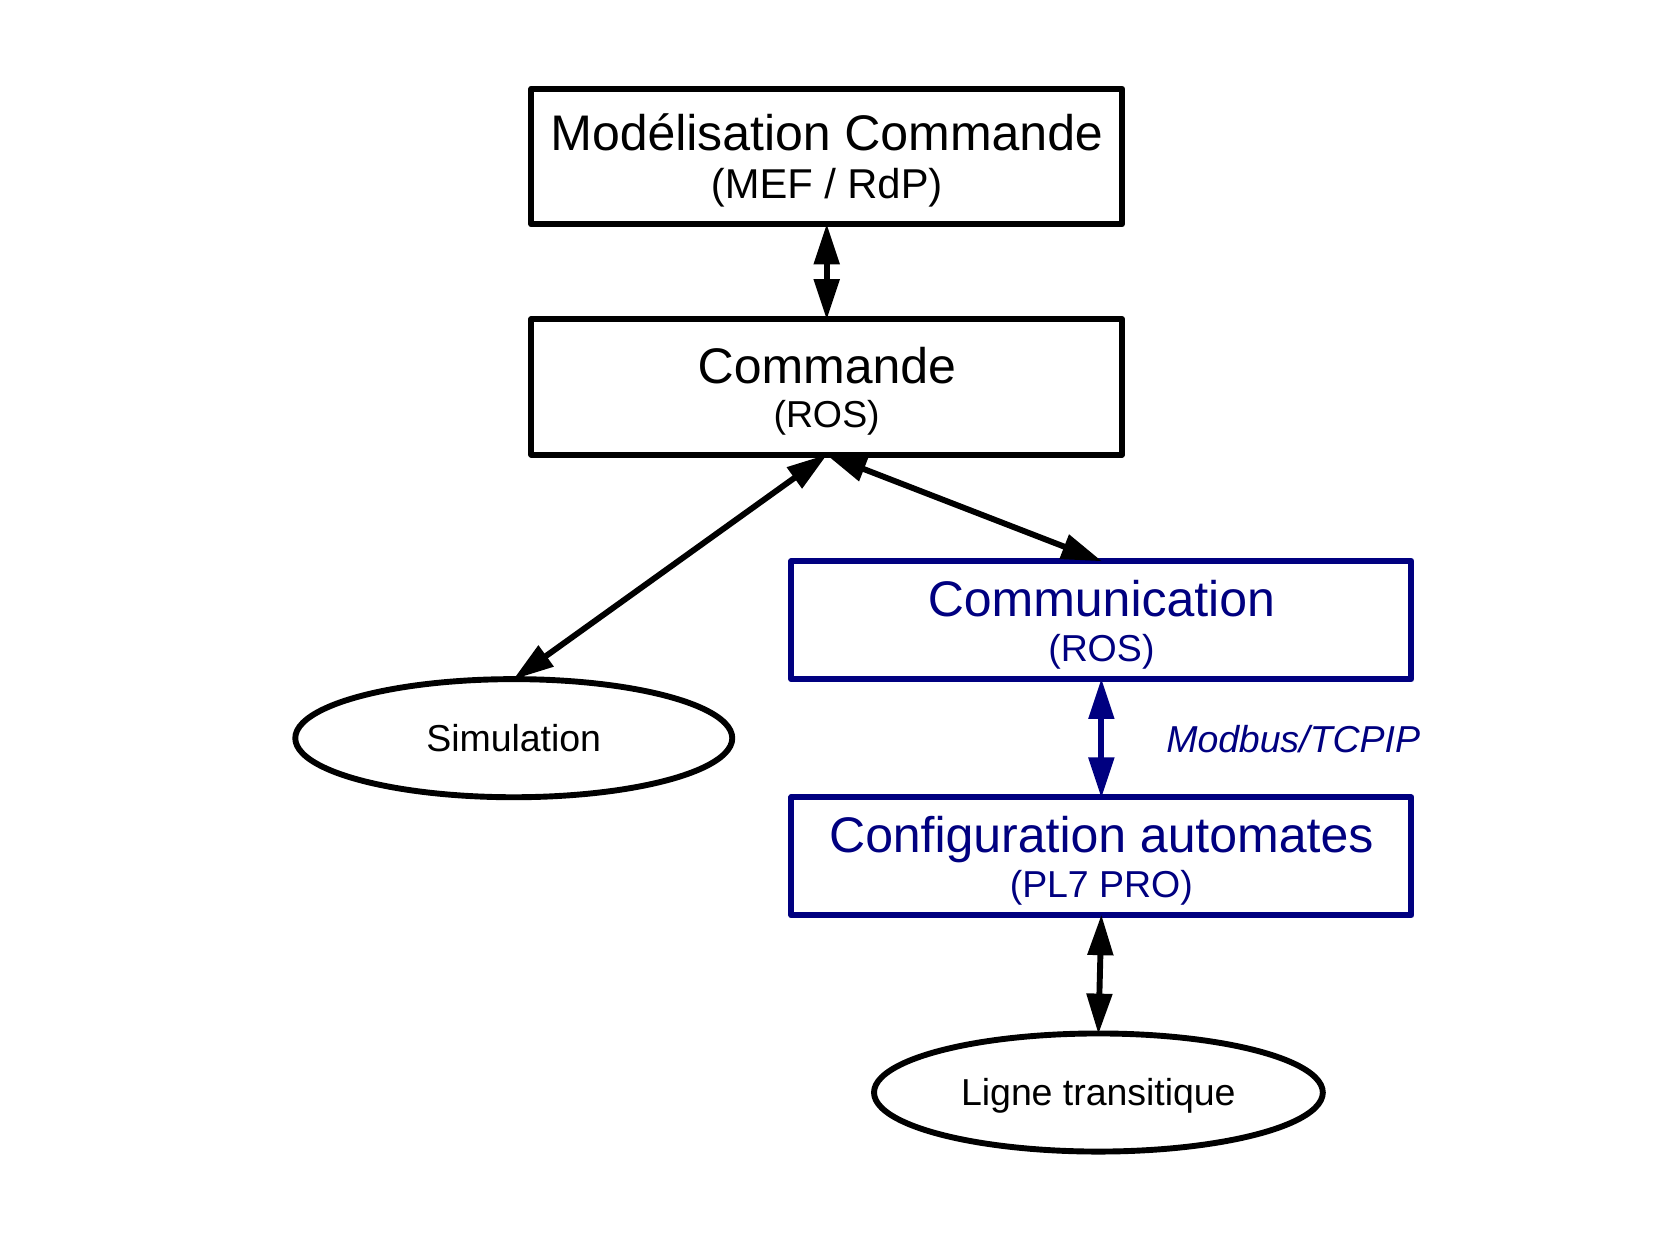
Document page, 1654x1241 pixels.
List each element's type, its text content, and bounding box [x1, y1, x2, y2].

text_box Commande (ROS) [531, 318, 1122, 455]
text_box Ligne transitique [874, 1033, 1323, 1152]
text_box Simulation [295, 679, 733, 798]
text_box Modbus/TCPIP [1151, 711, 1477, 768]
text_box Configuration automates (PL7 PRO) [791, 797, 1412, 916]
text_box Modélisation Commande (MEF / RdP) [531, 88, 1122, 225]
text_box Communication (ROS) [791, 561, 1412, 680]
